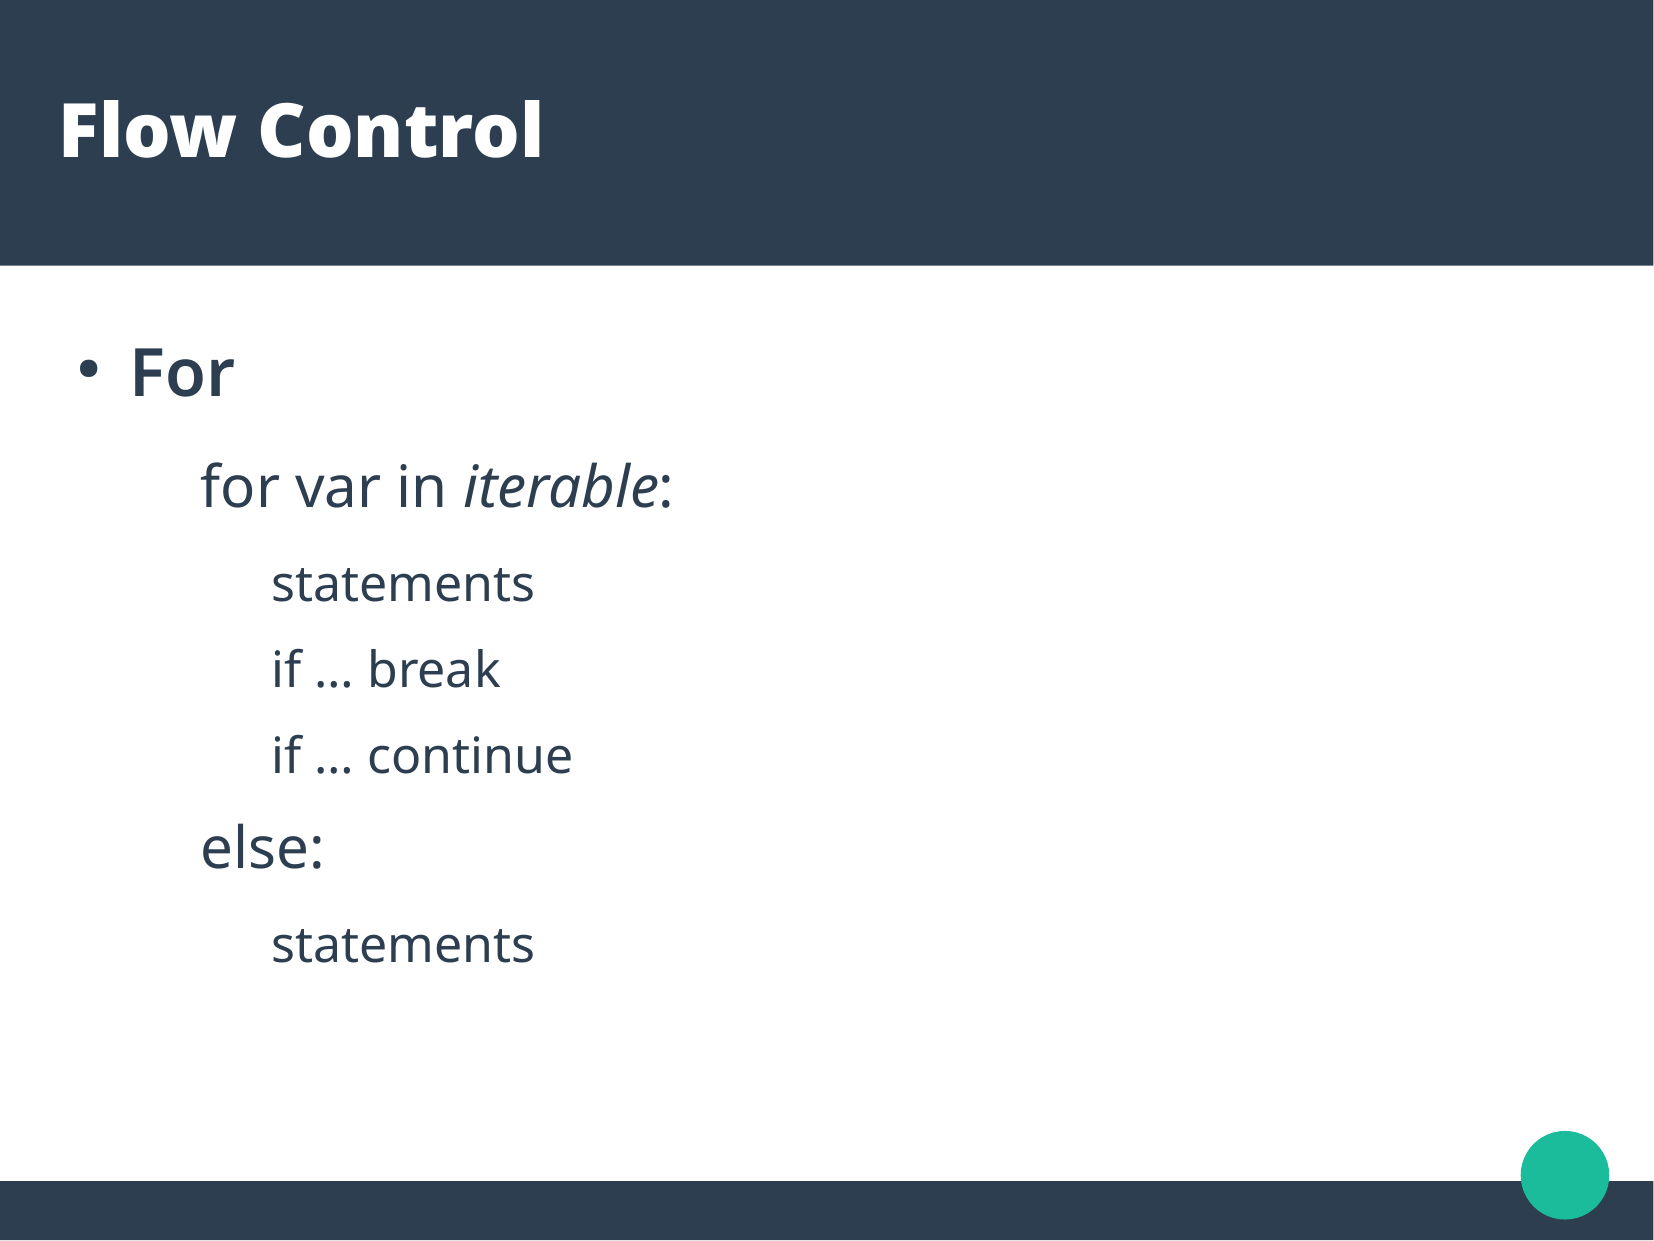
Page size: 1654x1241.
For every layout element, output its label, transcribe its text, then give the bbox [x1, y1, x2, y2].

list For for var in iterable: statements if … break if … continue else: statements [59, 324, 1595, 1152]
title Flow Control [59, 49, 1595, 207]
